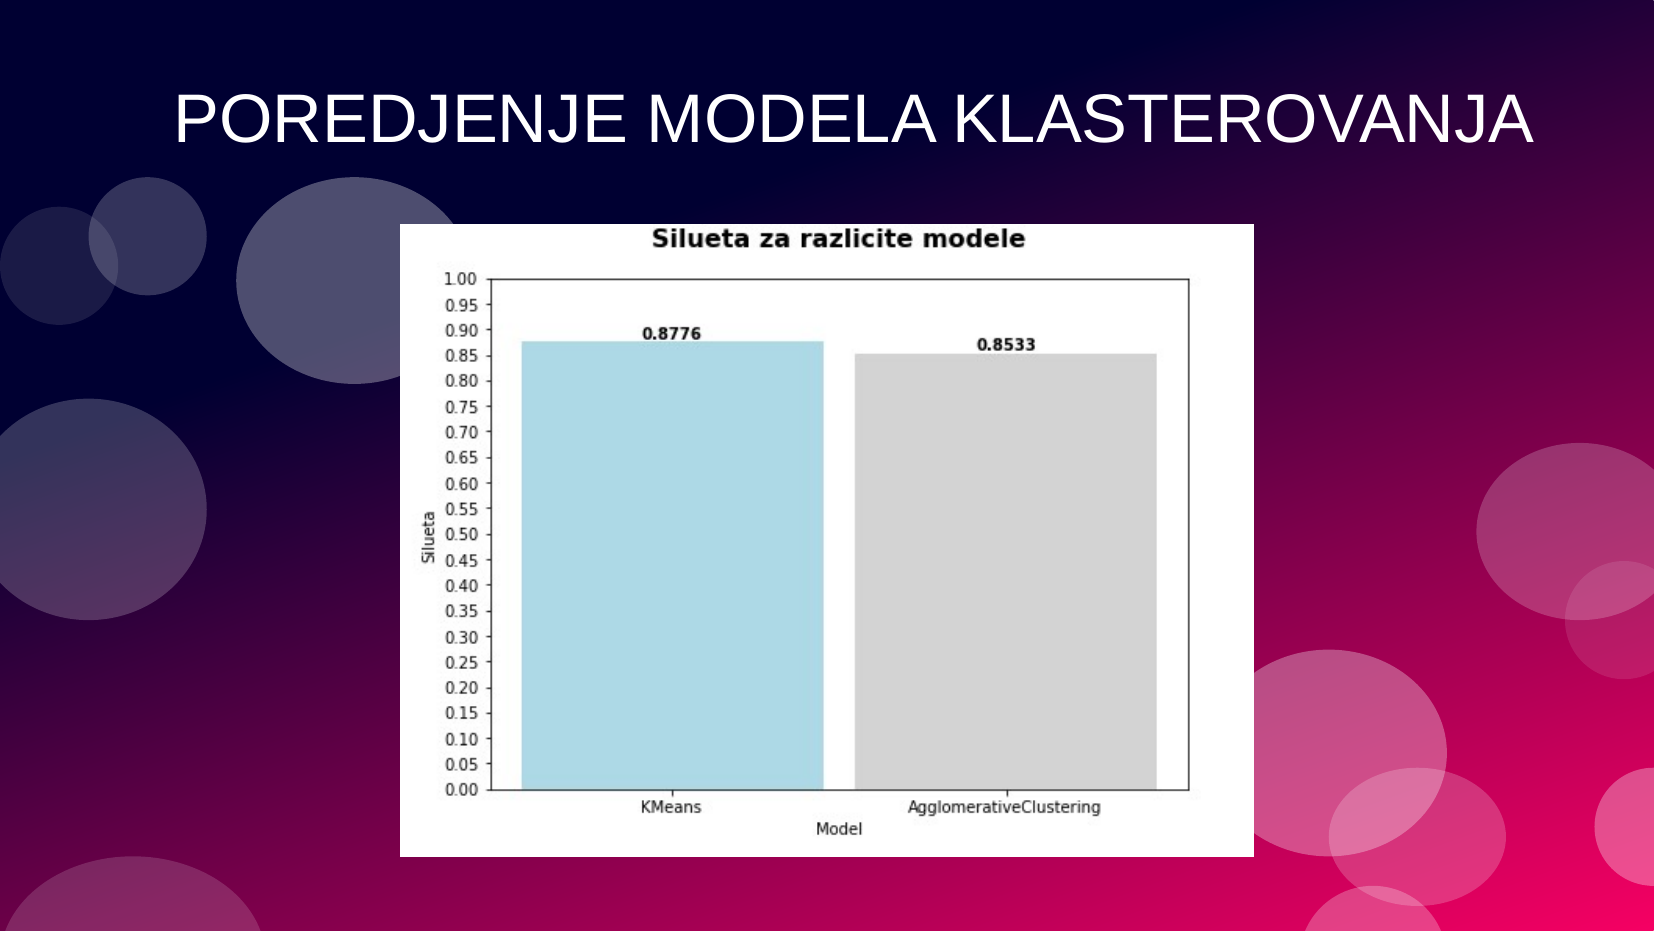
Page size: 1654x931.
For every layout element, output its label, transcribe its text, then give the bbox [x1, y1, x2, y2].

picture [400, 224, 1254, 857]
title POREDJENJE MODELA KLASTEROVANJA [173, 37, 1651, 200]
